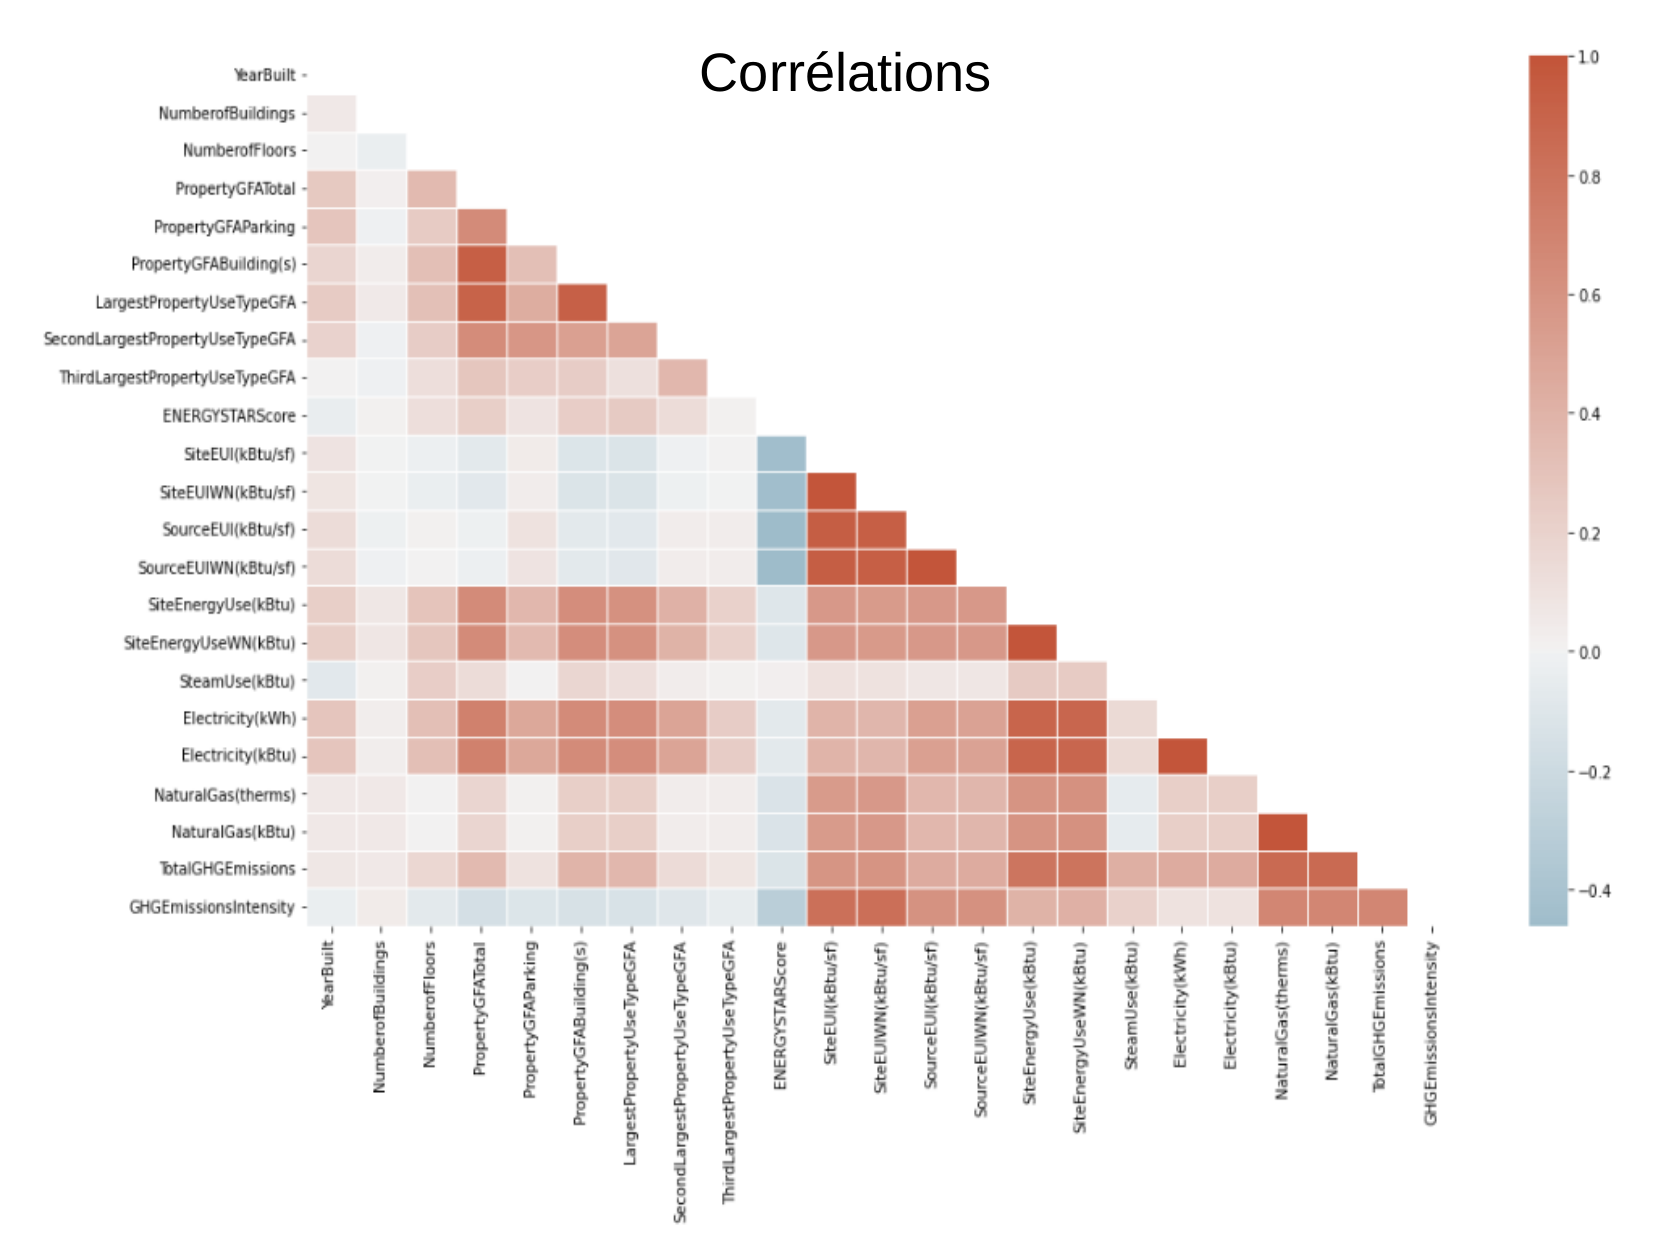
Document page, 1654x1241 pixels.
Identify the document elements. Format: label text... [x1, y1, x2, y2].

text_box Corrélations [685, 35, 1123, 111]
picture [23, 47, 1642, 1241]
